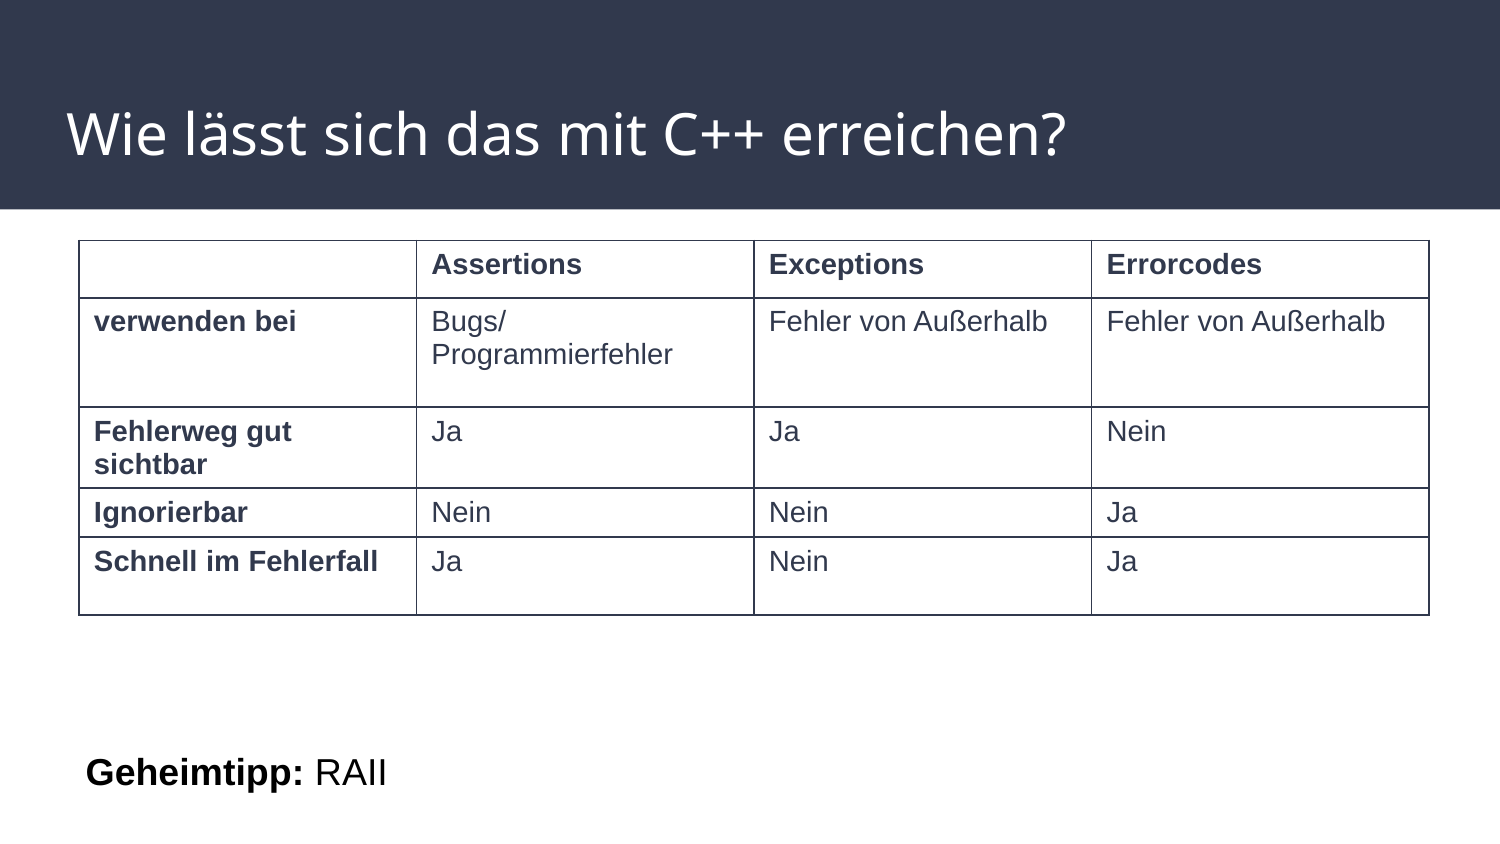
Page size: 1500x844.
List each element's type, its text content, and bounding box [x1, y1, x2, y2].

table_cell Ja [417, 538, 753, 614]
table_cell Ja [1092, 489, 1428, 536]
table_header [80, 241, 416, 297]
text_box Geheimtipp: RAII [70, 744, 403, 801]
table_cell Schnell im Fehlerfall [80, 538, 416, 614]
table_cell Fehler von Außerhalb [755, 299, 1091, 406]
table_header Errorcodes [1092, 241, 1428, 297]
table_cell verwenden bei [80, 299, 416, 406]
table_cell Nein [417, 489, 753, 536]
table_cell Ja [755, 408, 1091, 487]
table_cell Nein [755, 489, 1091, 536]
table_cell Bugs/Programmierfehler [417, 299, 753, 406]
title Wie lässt sich das mit C++ erreichen? [51, 82, 1449, 185]
table_cell Fehler von Außerhalb [1092, 299, 1428, 406]
table_cell Ja [1092, 538, 1428, 614]
table_cell Nein [1092, 408, 1428, 487]
table_cell Fehlerweg gut sichtbar [80, 408, 416, 487]
table_cell Nein [755, 538, 1091, 614]
table_cell Ja [417, 408, 753, 487]
table_header Assertions [417, 241, 753, 297]
table_cell Ignorierbar [80, 489, 416, 536]
table_header Exceptions [755, 241, 1091, 297]
